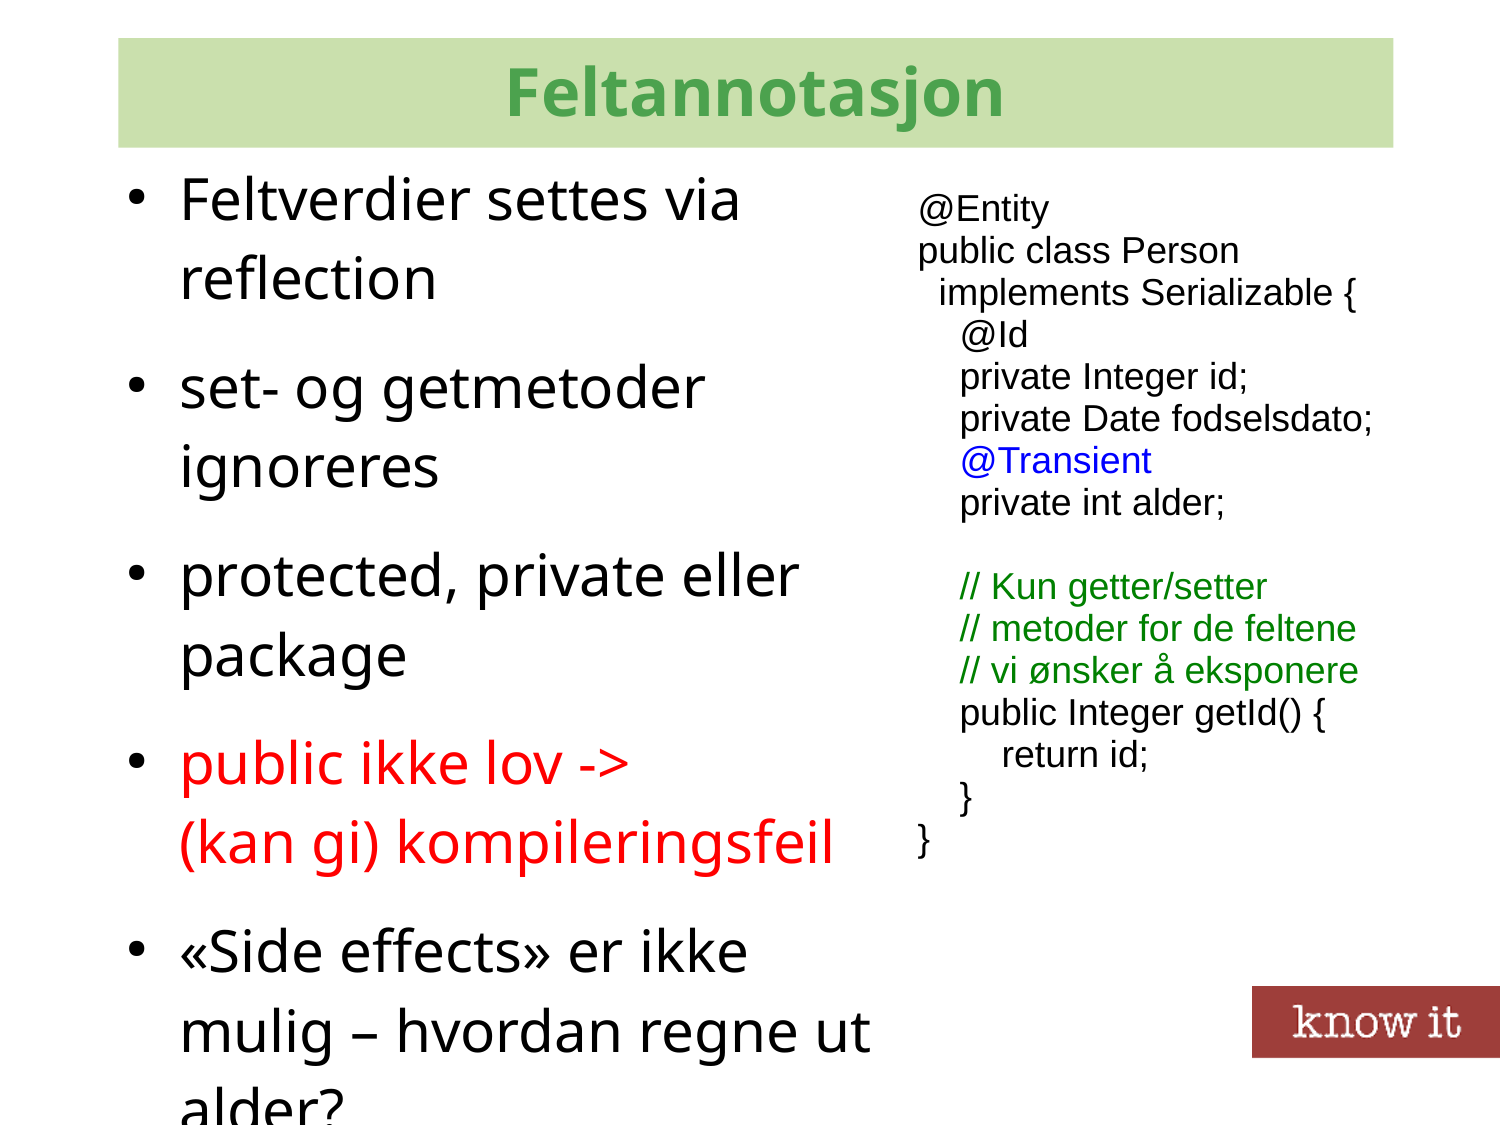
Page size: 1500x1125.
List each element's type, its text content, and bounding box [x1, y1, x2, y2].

text_box Feltannotasjon [118, 38, 1394, 148]
picture [1252, 986, 1500, 1058]
text_box @Entity public class Person implements Serializable { @Id private Integer id; private Date fodselsdato; @Transient private int alder; // Kun getter/setter // metoder for de feltene // vi ønsker å eksponere public Integer getId() { return id; } } [917, 186, 1420, 860]
list Feltverdier settes via reflection set- og getmetoder ignoreres protected, private eller package public ikke lov -> (kan gi) kompileringsfeil «Side effects» er ikke mulig – hvordan regne ut alder? [108, 158, 885, 1023]
